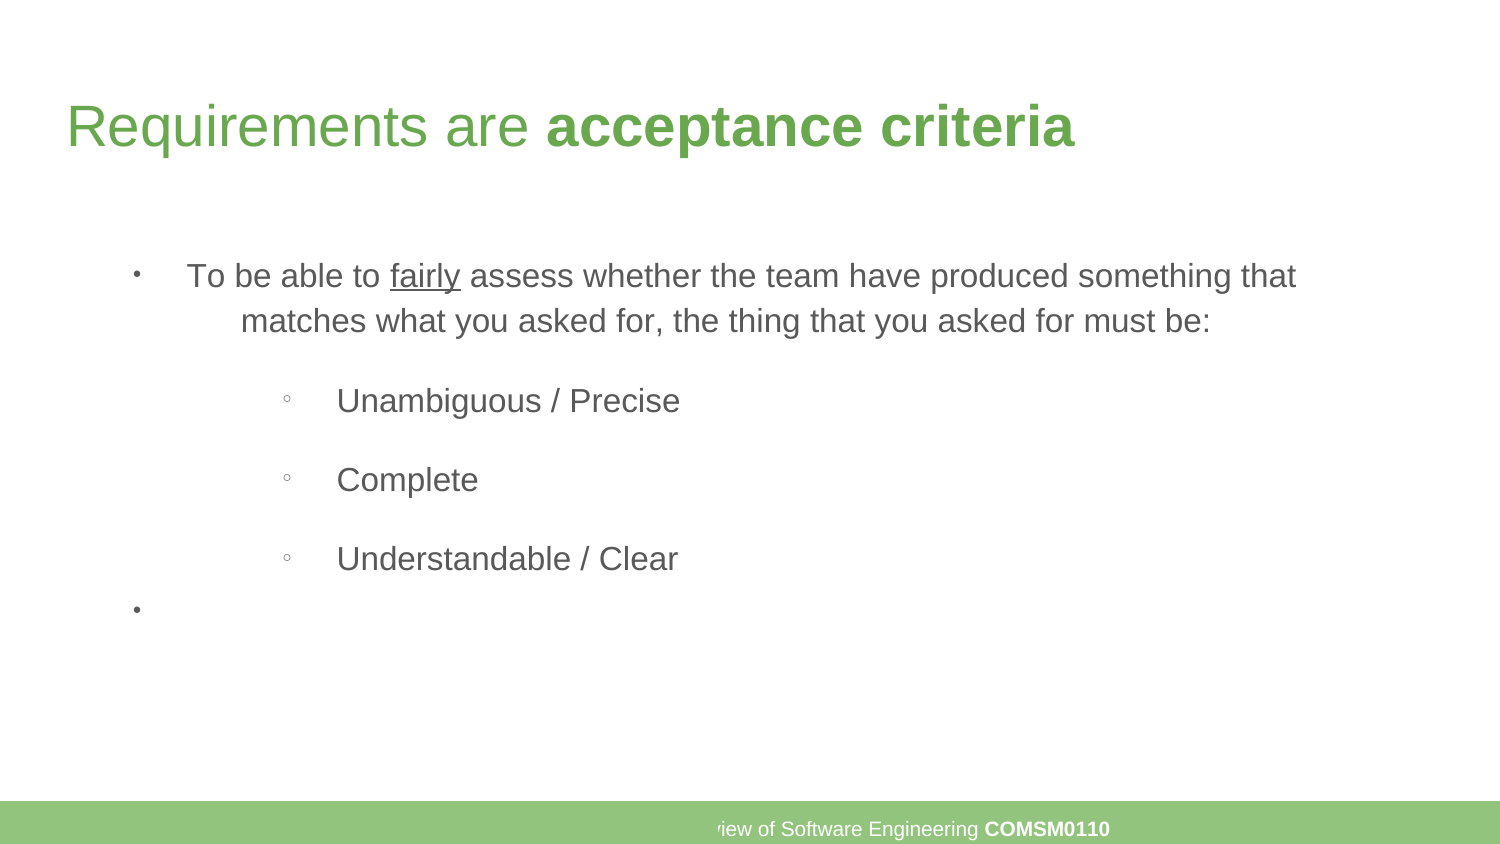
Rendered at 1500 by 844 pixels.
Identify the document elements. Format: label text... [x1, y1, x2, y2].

title Requirements are acceptance criteria [51, 72, 1449, 167]
list To be able to fairly assess whether the team have produced something that matches what you asked for, the thing that you asked for must be: Unambiguous / Precise Complete Understandable / Clear [75, 232, 1430, 728]
